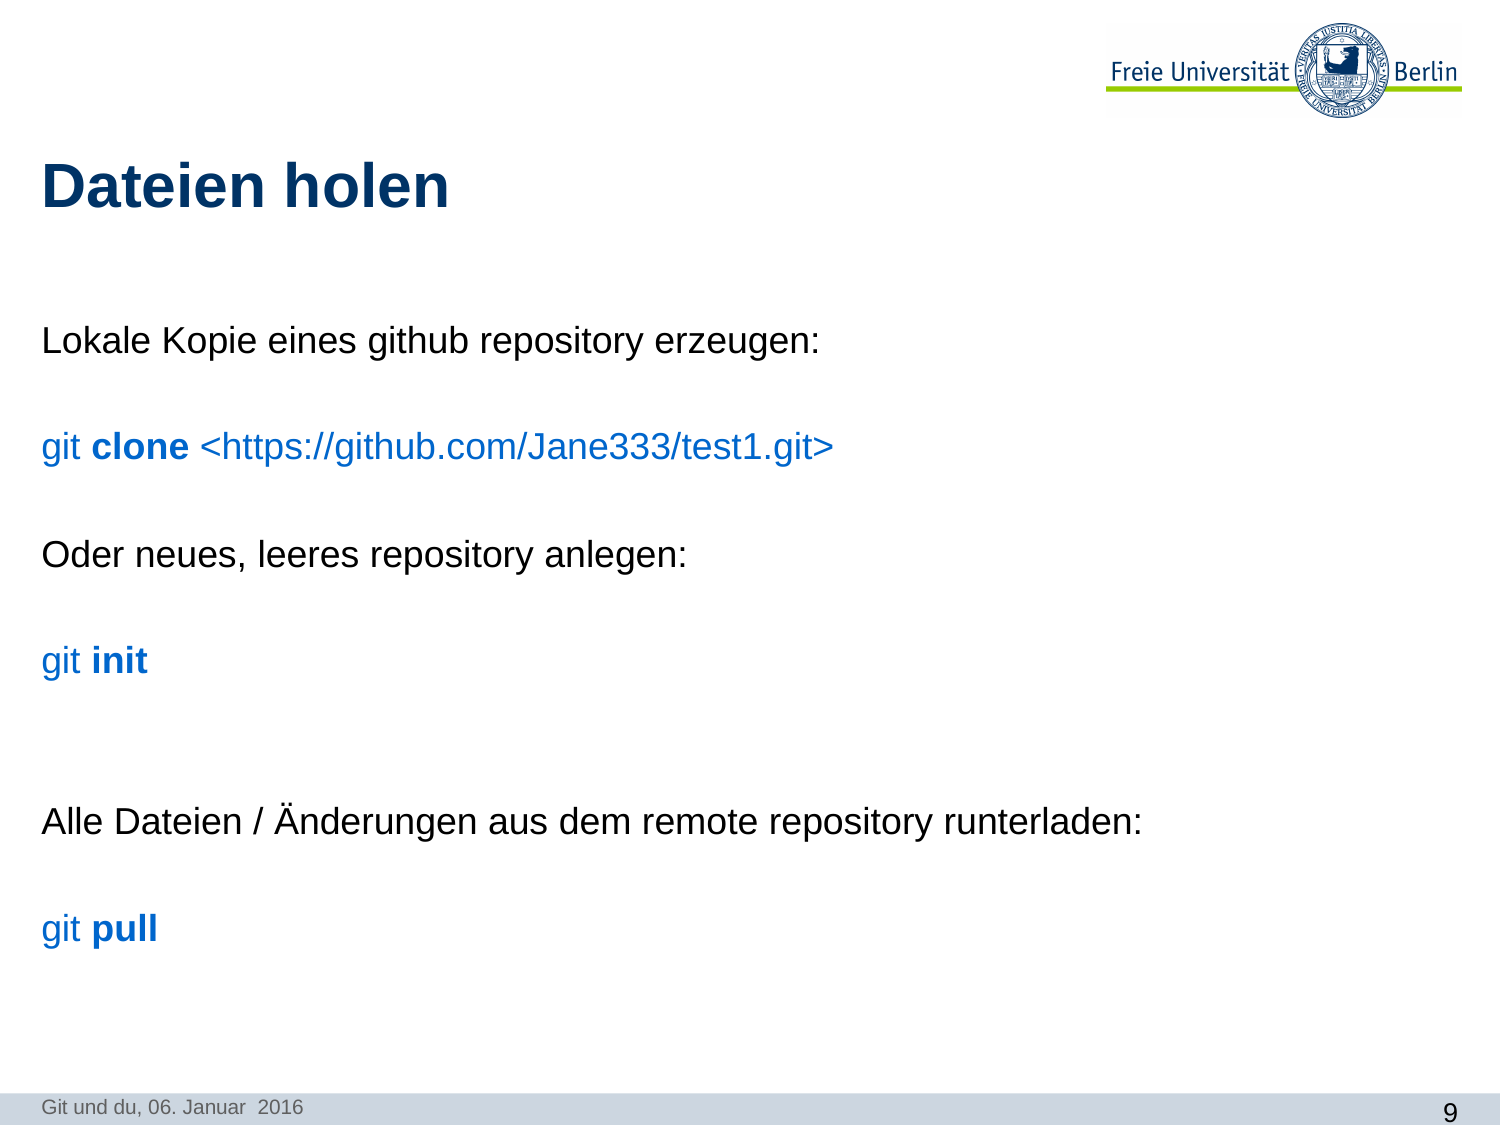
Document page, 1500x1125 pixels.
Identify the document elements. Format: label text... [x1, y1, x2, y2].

picture [1106, 23, 1462, 118]
list Lokale Kopie eines github repository erzeugen: git clone <https://github.com/Jane333/test1.git> Oder neues, leeres repository anlegen: git init Alle Dateien / Änderungen aus dem remote repository runterladen: git pull [41, 265, 1460, 1064]
title Dateien holen [41, 150, 1460, 221]
